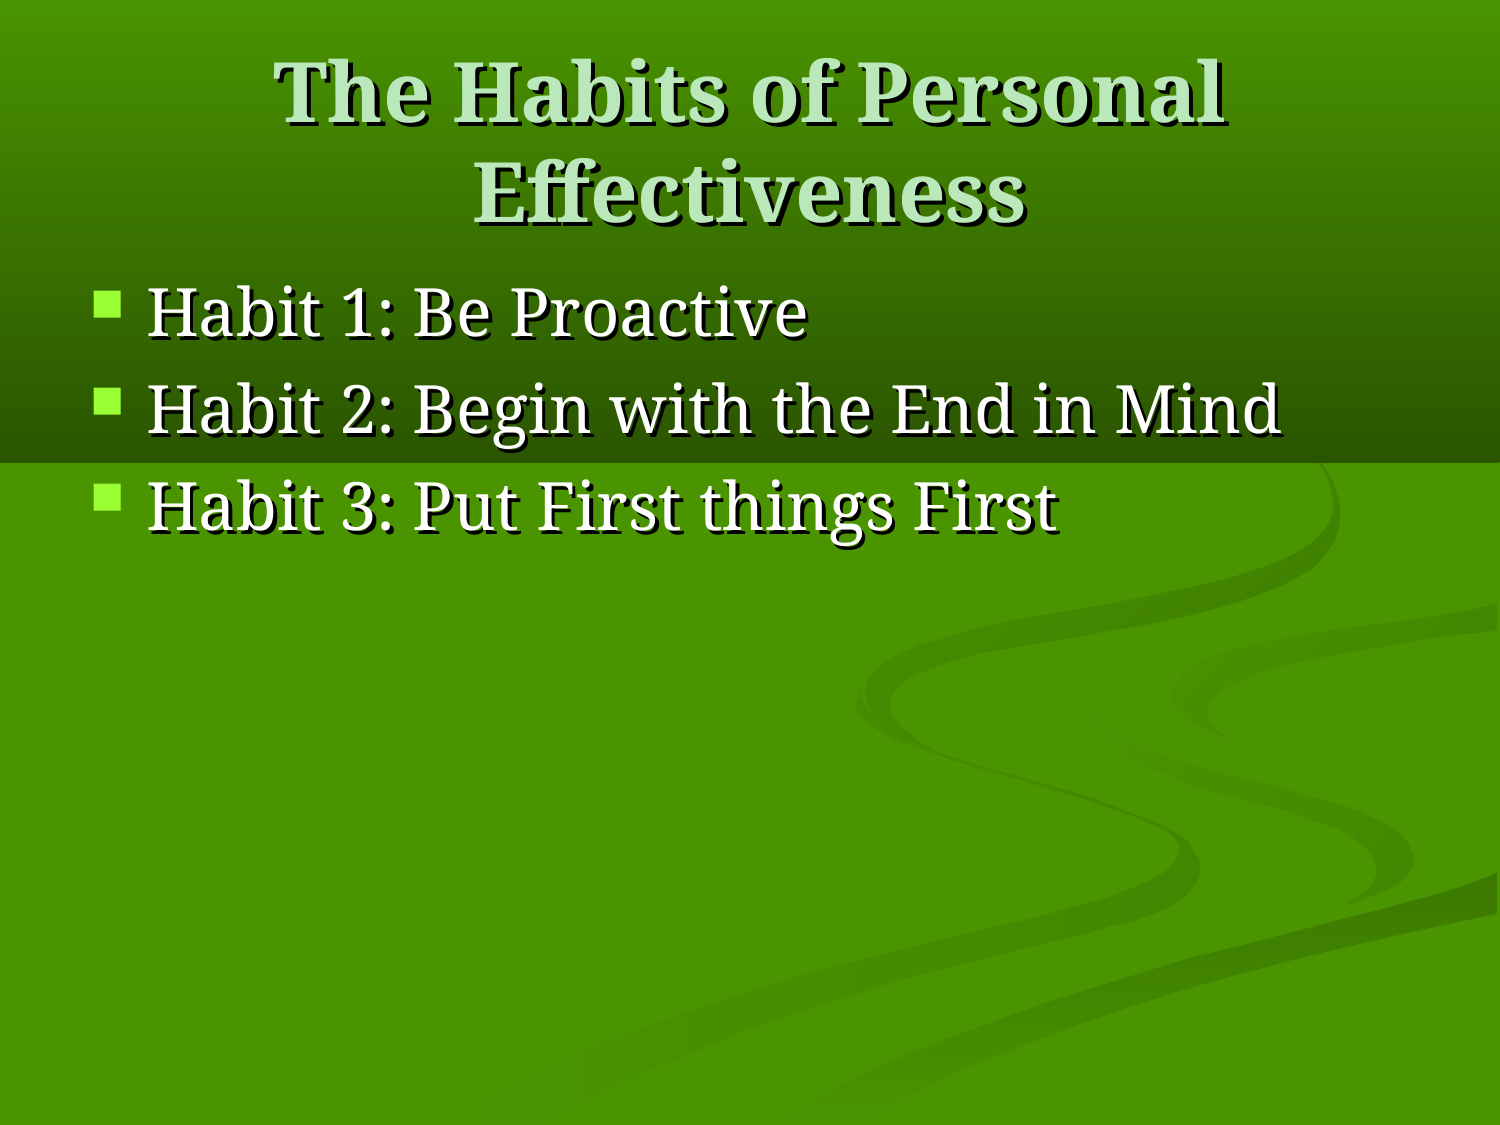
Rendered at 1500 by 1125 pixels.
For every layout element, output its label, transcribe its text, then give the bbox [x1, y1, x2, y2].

list Habit 1: Be Proactive Habit 2: Begin with the End in Mind Habit 3: Put First things First [75, 262, 1426, 1006]
title The Habits of Personal Effectiveness [75, 31, 1426, 247]
